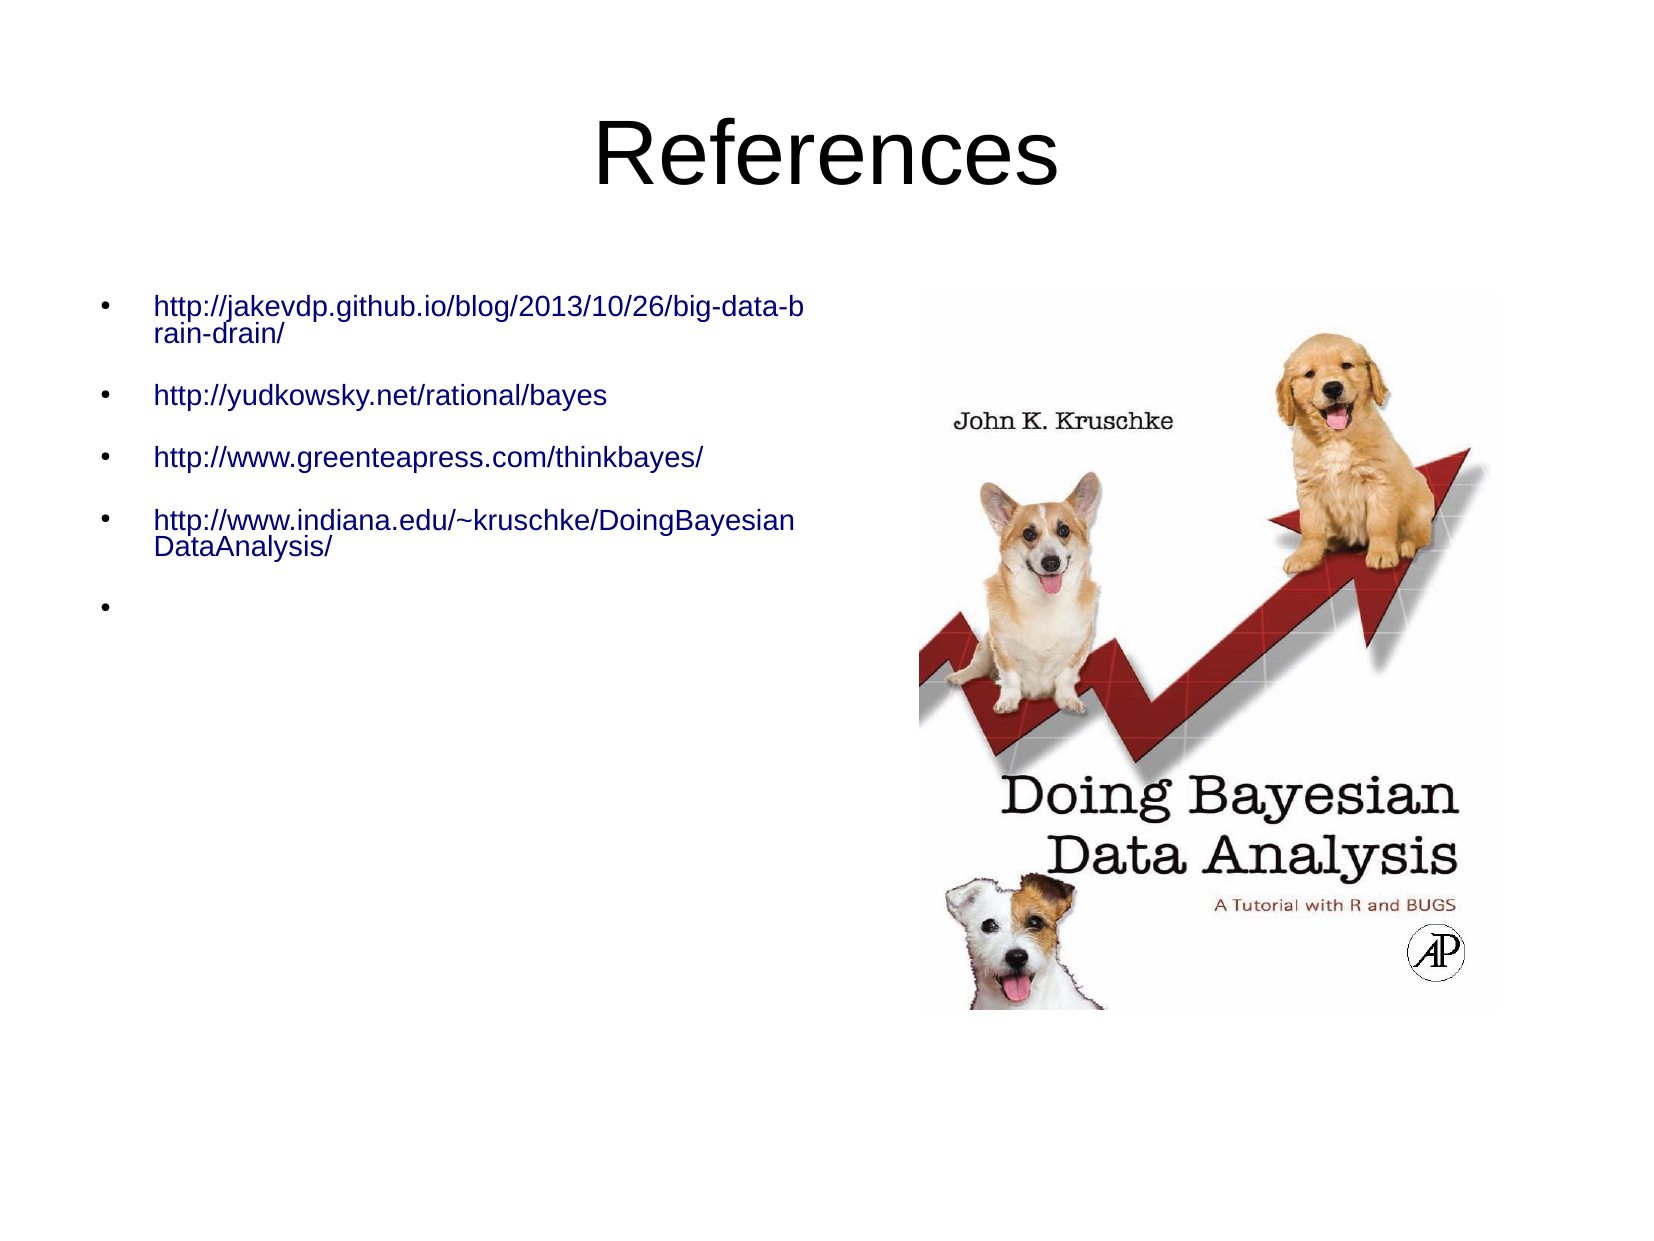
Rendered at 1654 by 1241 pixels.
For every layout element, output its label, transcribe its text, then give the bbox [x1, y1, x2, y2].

title References [82, 49, 1571, 257]
picture [919, 290, 1498, 1010]
list http://jakevdp.github.io/blog/2013/10/26/big-data-brain-drain/ http://yudkowsky.net/rational/bayes http://www.greenteapress.com/thinkbayes/ http://www.indiana.edu/~kruschke/DoingBayesianDataAnalysis/ [82, 290, 809, 1010]
